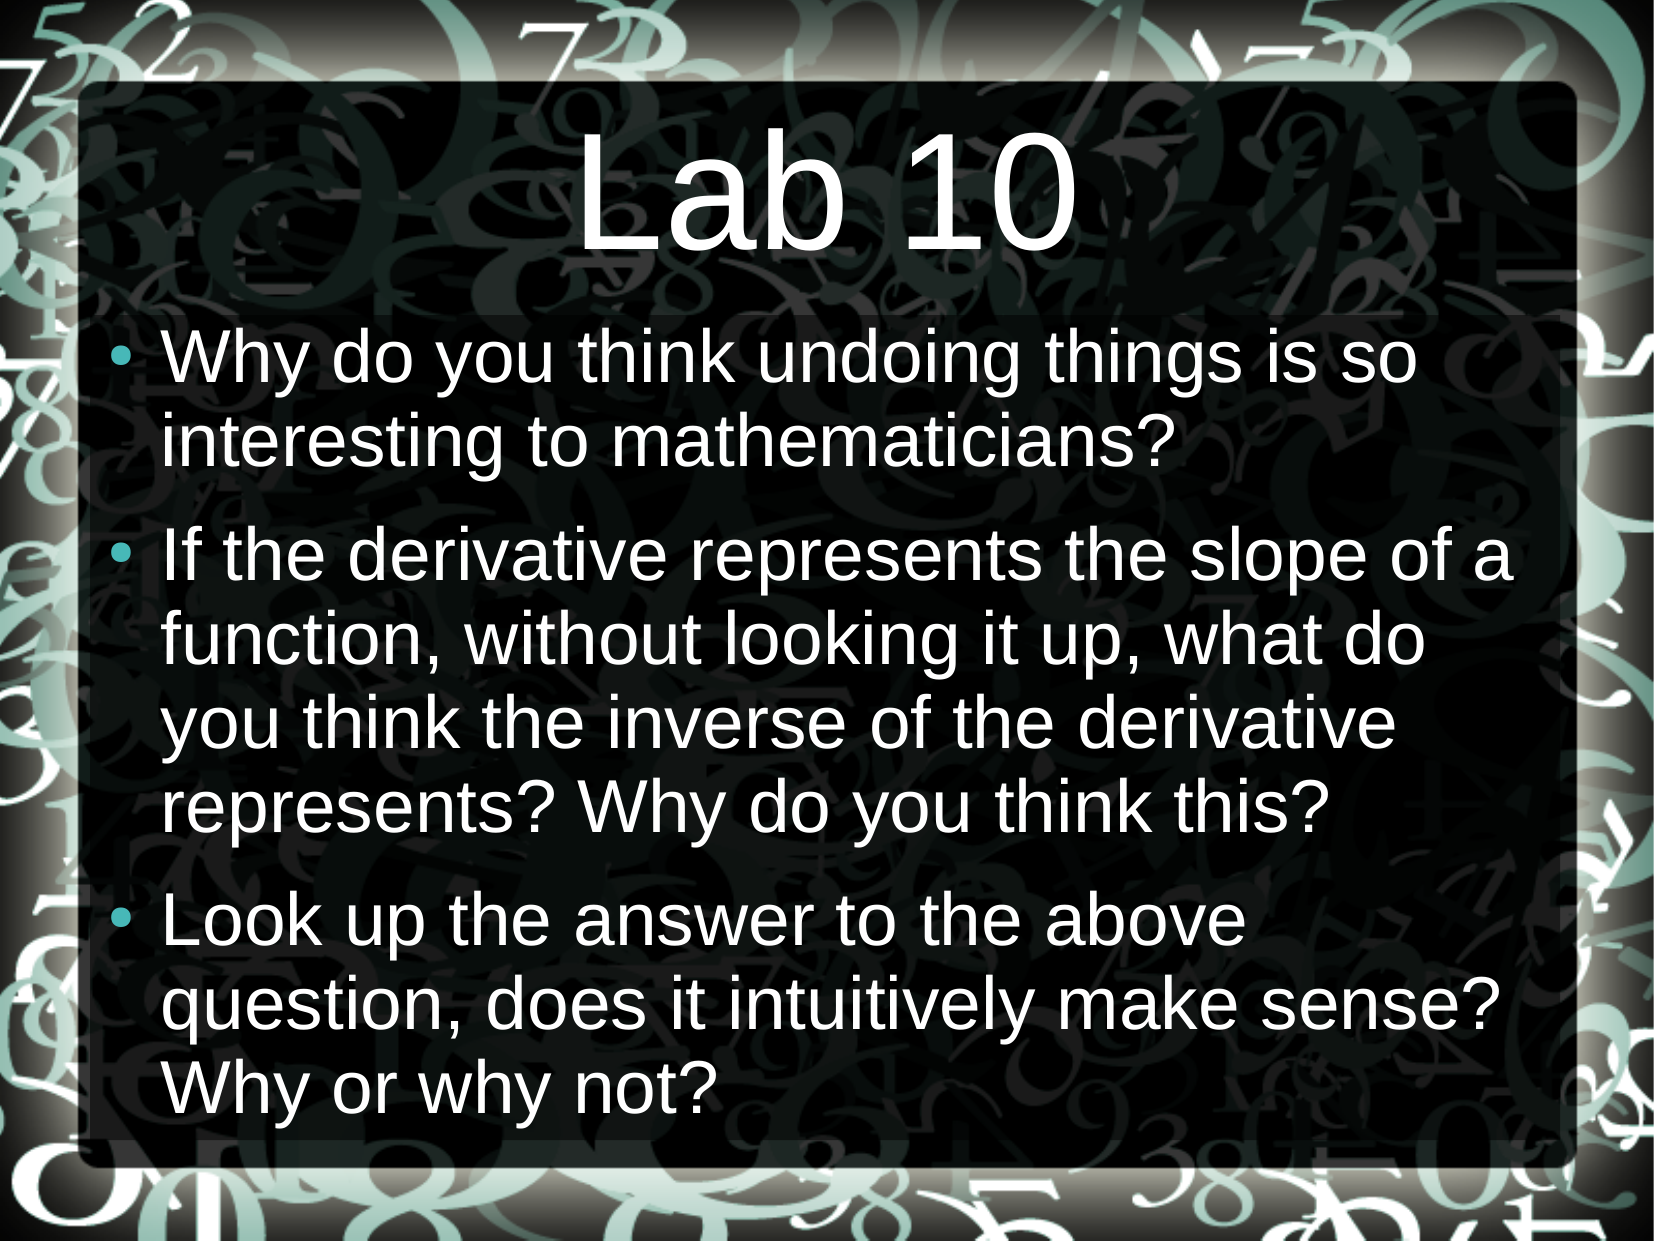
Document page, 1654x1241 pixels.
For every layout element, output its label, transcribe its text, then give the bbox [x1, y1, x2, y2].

picture [0, 0, 1654, 1241]
title Lab 10 [82, 88, 1571, 296]
list Why do you think undoing things is so interesting to mathematicians? If the derivative represents the slope of a function, without looking it up, what do you think the inverse of the derivative represents? Why do you think this? Look up the answer to the above question, does it intuitively make sense? Why or why not? [90, 315, 1561, 1141]
